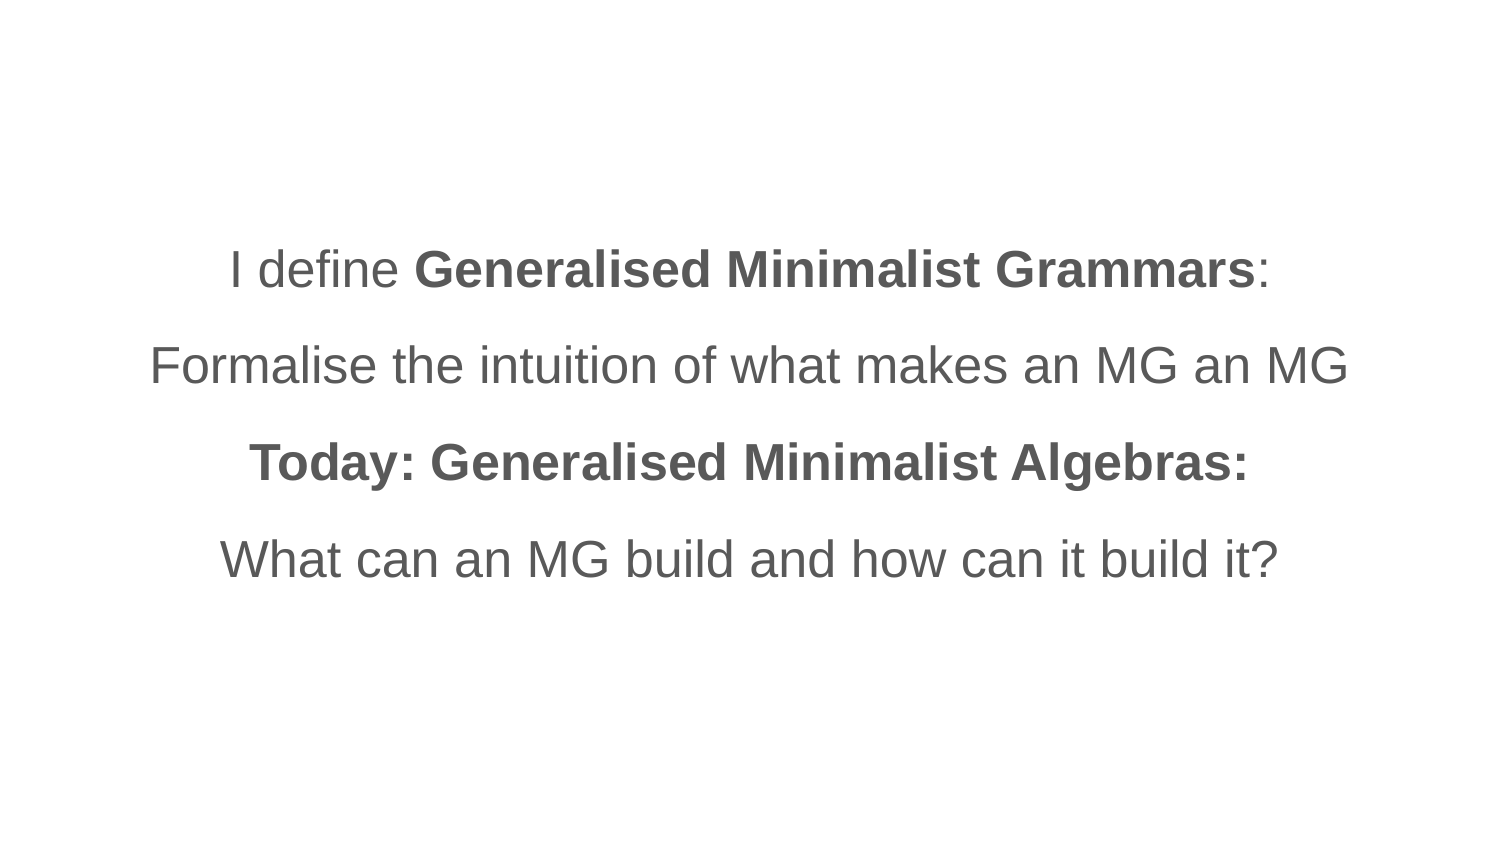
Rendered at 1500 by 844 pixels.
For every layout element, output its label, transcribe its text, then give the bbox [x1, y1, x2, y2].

list I define Generalised Minimalist Grammars: Formalise the intuition of what makes an MG an MG Today: Generalised Minimalist Algebras: What can an MG build and how can it build it? [51, 126, 1449, 687]
